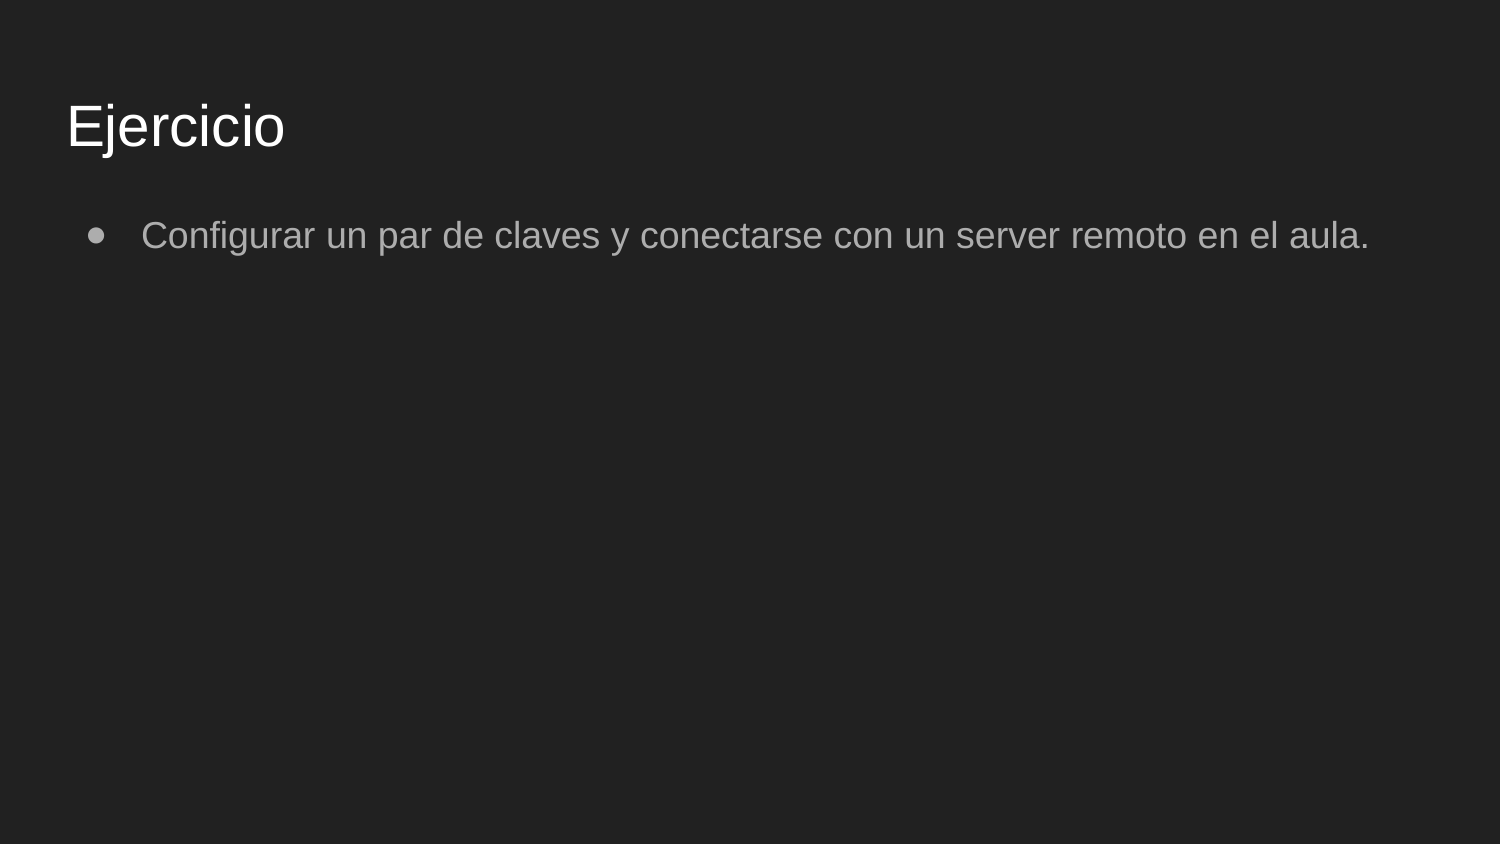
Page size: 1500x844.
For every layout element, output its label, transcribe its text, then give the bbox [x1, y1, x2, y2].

list Configurar un par de claves y conectarse con un server remoto en el aula. [51, 189, 1441, 750]
title Ejercicio [51, 72, 1449, 167]
